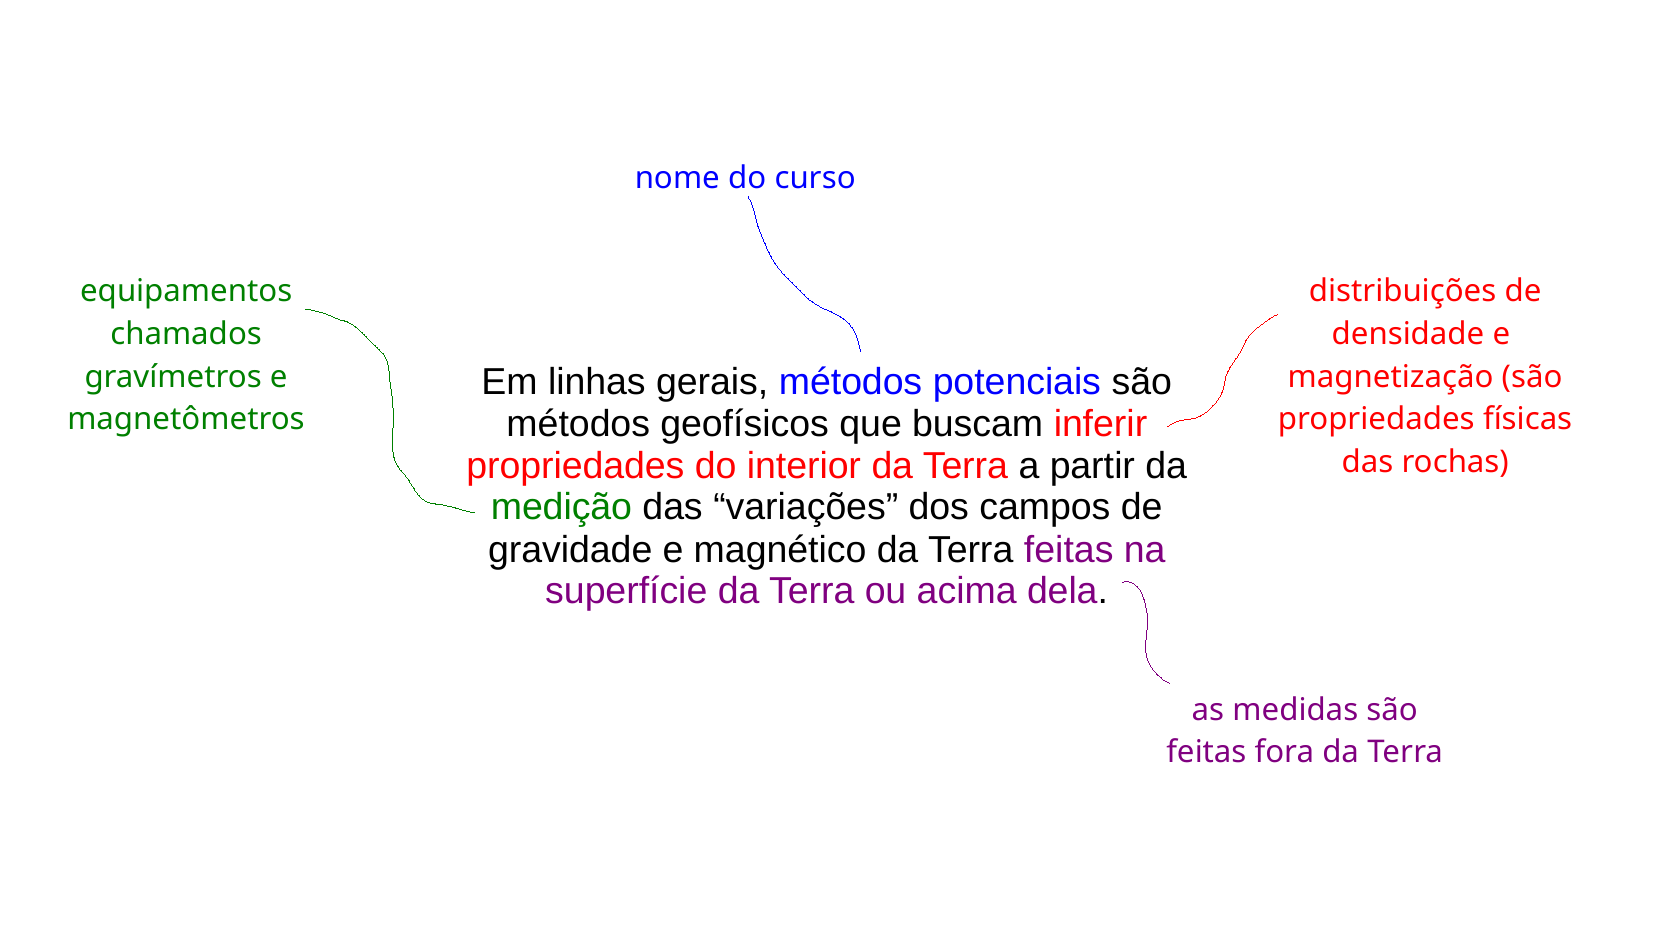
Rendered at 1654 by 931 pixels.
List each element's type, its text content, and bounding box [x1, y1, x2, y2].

text_box distribuições de densidade e magnetização (são propriedades físicas das rochas) [1263, 260, 1595, 448]
text_box nome do curso [620, 147, 863, 197]
text_box equipamentos chamados gravímetros e magnetômetros [52, 260, 384, 414]
text_box as medidas são feitas fora da Terra [1151, 679, 1483, 763]
text_box Em linhas gerais, métodos potenciais são métodos geofísicos que buscam inferir propriedades do interior da Terra a partir da medição das “variações” dos campos de gravidade e magnético da Terra feitas na superfície da Terra ou acima dela. [398, 352, 1255, 620]
